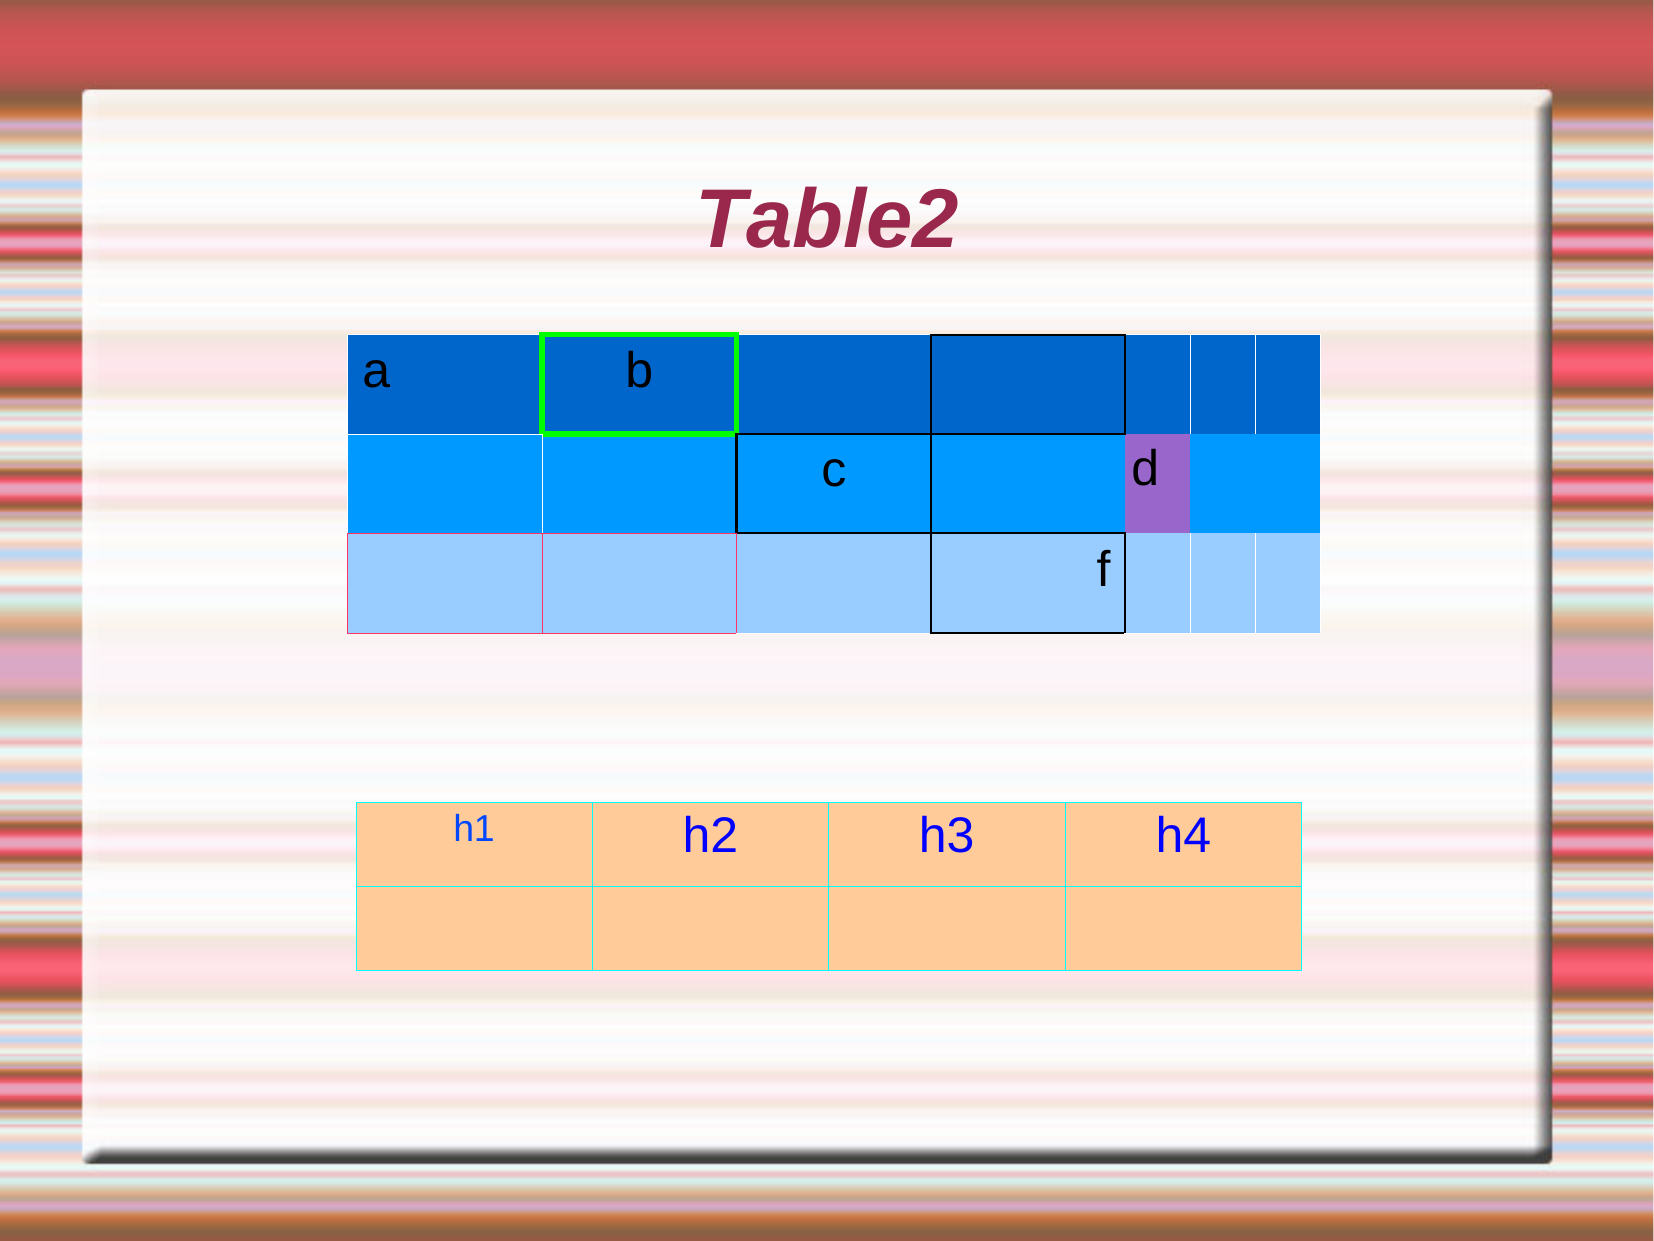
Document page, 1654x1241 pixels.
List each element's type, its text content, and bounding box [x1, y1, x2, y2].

table_header h2 [593, 803, 828, 886]
table_header [1126, 335, 1190, 434]
table_cell c [738, 435, 930, 532]
table_cell [932, 435, 1125, 532]
table_header h4 [1066, 803, 1301, 886]
table_cell [1255, 434, 1320, 533]
title Table2 [121, 114, 1534, 322]
table_cell [1191, 533, 1255, 633]
table_cell [543, 534, 736, 633]
table_header a [348, 335, 539, 434]
table_header [1191, 335, 1255, 434]
picture [0, 0, 1654, 1241]
table_header h3 [829, 803, 1065, 886]
table_cell [543, 437, 735, 533]
table_header b [545, 337, 734, 431]
table_header h1 [357, 803, 592, 886]
table_cell [1190, 434, 1255, 533]
table_cell [1066, 887, 1301, 970]
table_cell [1256, 533, 1320, 633]
table_cell [1126, 533, 1190, 633]
table_cell [593, 887, 828, 970]
table_cell d [1125, 434, 1190, 533]
table_cell f [932, 534, 1124, 632]
table_cell [737, 534, 930, 633]
table_header [932, 336, 1124, 433]
table_cell [348, 435, 542, 533]
table_cell [357, 887, 592, 970]
table_cell [829, 887, 1065, 970]
table_header [739, 335, 930, 433]
table_cell [348, 534, 542, 633]
table_header [1256, 335, 1320, 434]
